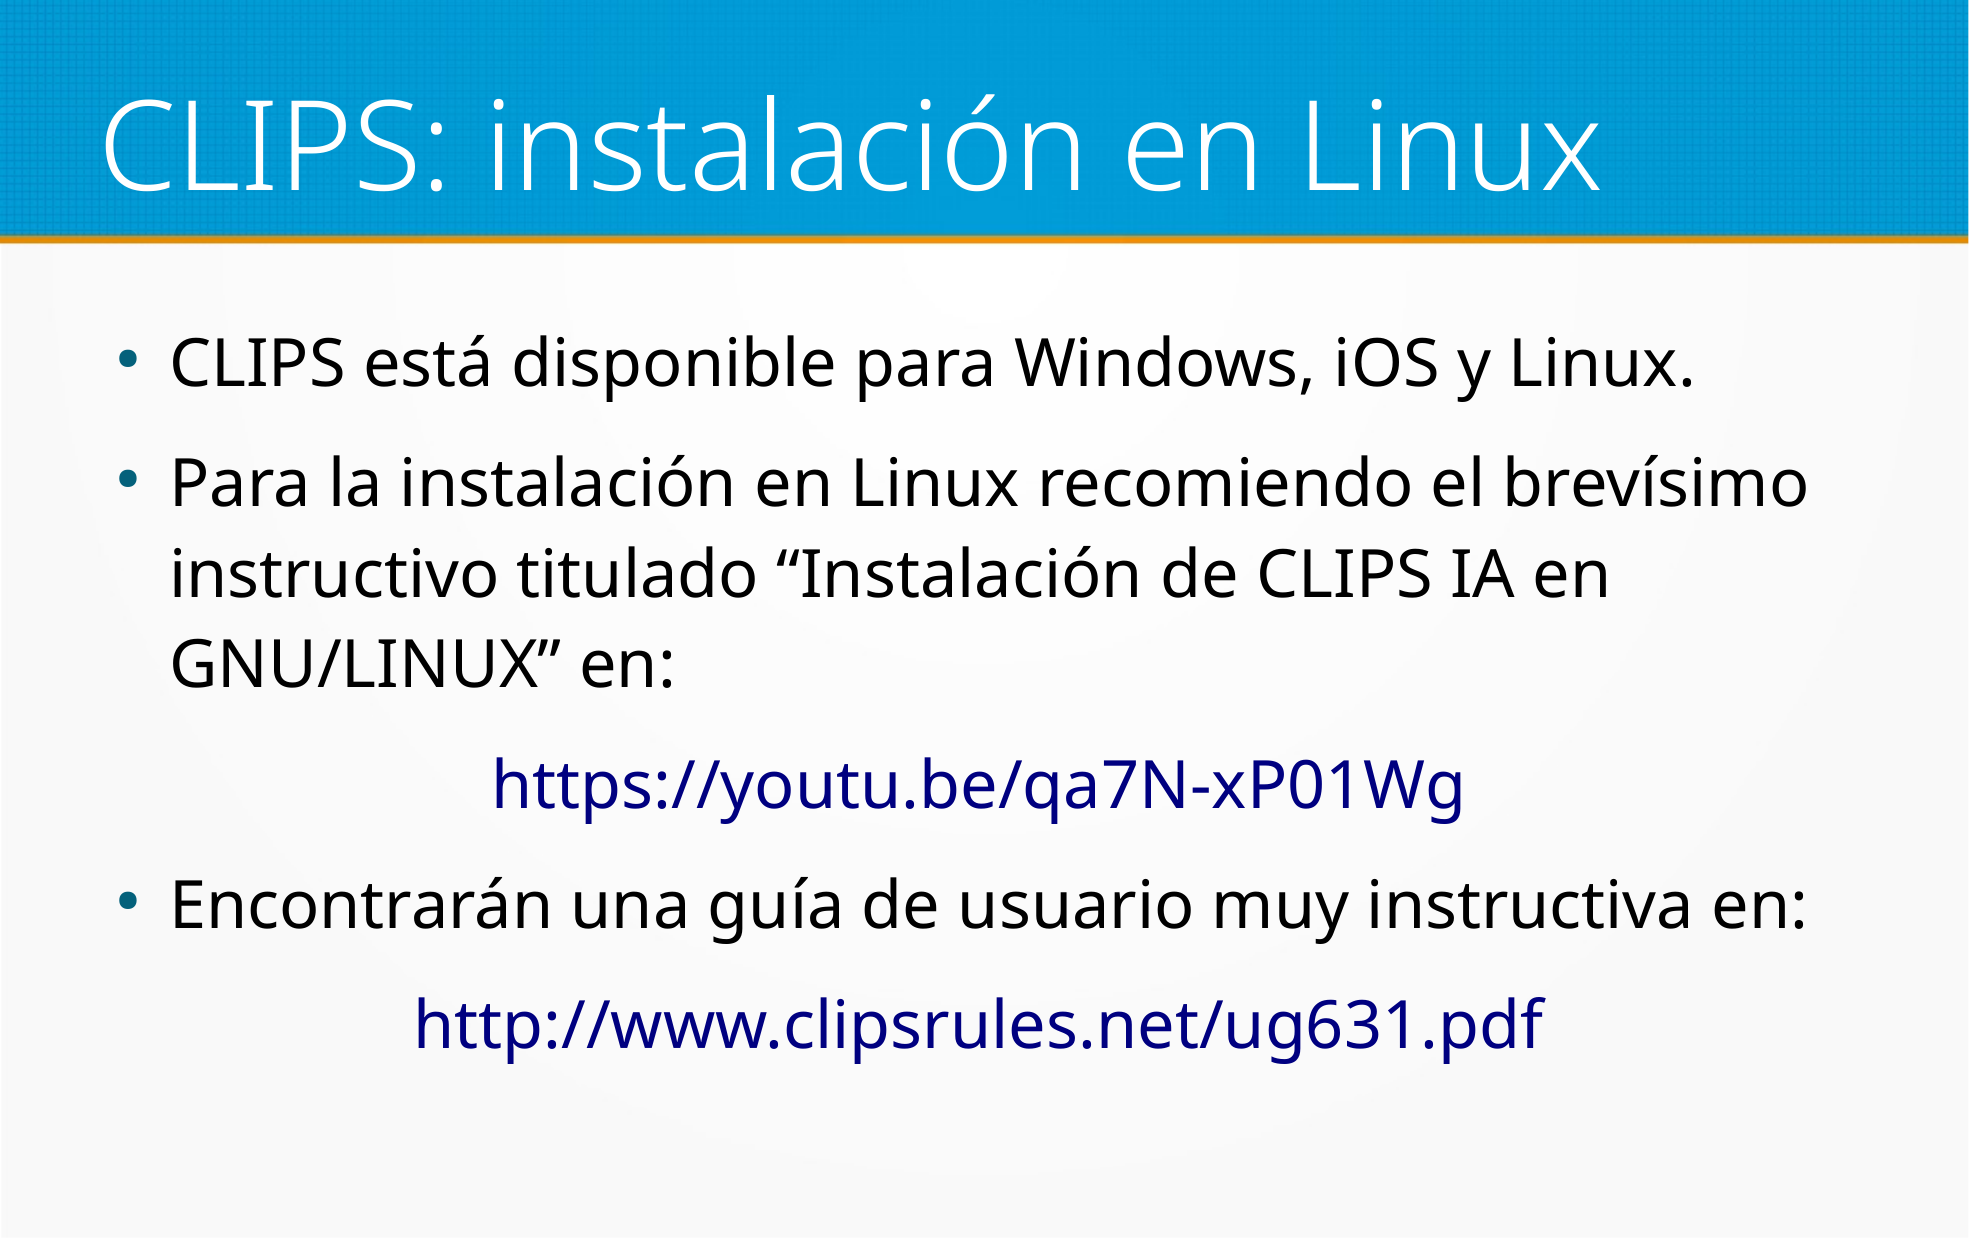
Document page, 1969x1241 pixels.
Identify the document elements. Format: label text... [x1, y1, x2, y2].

title CLIPS: instalación en Linux [98, 19, 1870, 227]
list CLIPS está disponible para Windows, iOS y Linux. Para la instalación en Linux recomiendo el brevísimo instructivo titulado “Instalación de CLIPS IA en GNU/LINUX” en: https://youtu.be/qa7N-xP01Wg Encontrarán una guía de usuario muy instructiva en: http://www.clipsrules.net/ug631.pdf [98, 315, 1861, 1081]
picture [0, 233, 1969, 1241]
